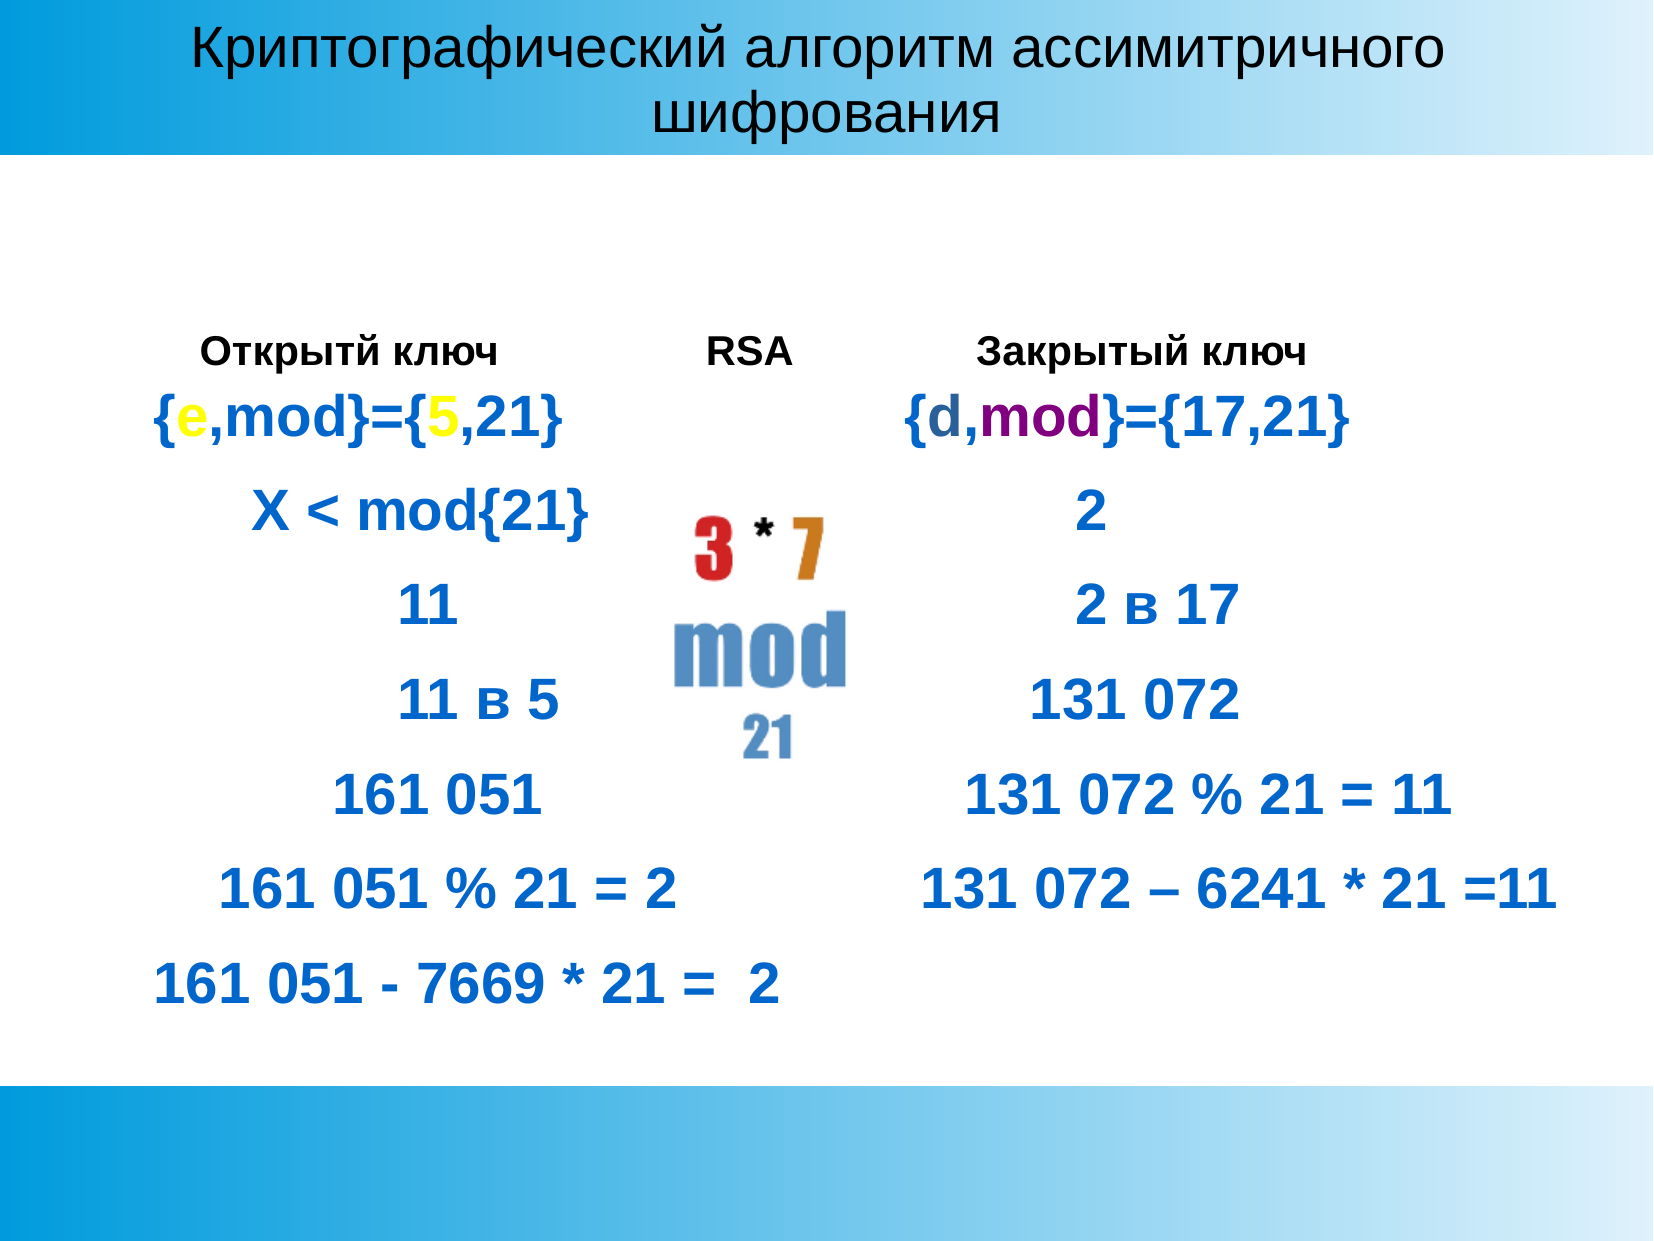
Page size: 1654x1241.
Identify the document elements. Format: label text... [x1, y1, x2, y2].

title Криптографический алгоритм ассимитричного шифрования [82, 15, 1571, 146]
picture [670, 505, 856, 766]
list Открытй ключ RSA Закрытый ключ {e,mod}={5,21} {d,mod}={17,21} X < mod{21} 2 11 2 в 17 11 в 5 131 072 161 051 131 072 % 21 = 11 161 051 % 21 = 2 131 072 – 6241 * 21 =11 161 051 - 7669 * 21 = 2 [82, 290, 1571, 1010]
